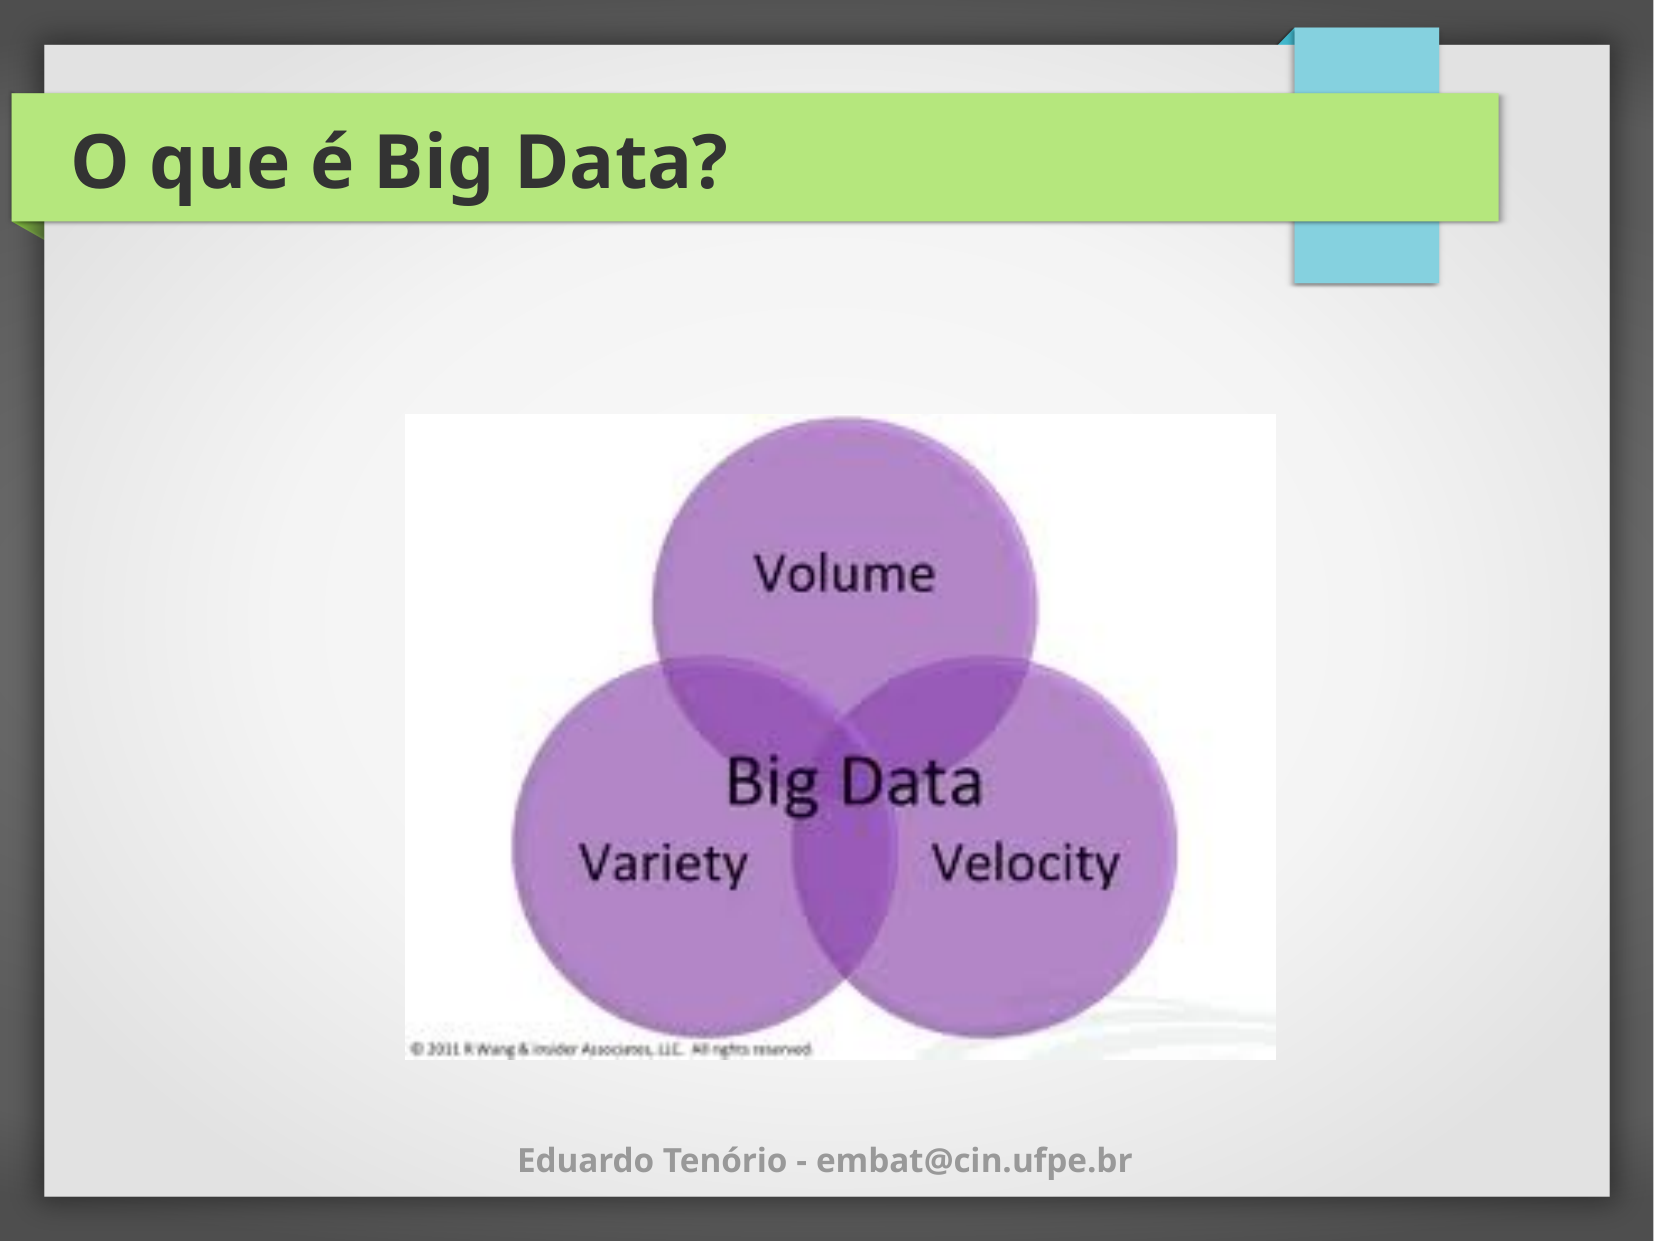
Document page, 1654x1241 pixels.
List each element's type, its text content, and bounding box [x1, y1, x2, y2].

picture [0, 0, 1654, 1241]
title O que é Big Data? [70, 97, 1229, 221]
text_box Eduardo Tenório - embat@cin.ufpe.br [45, 1130, 1606, 1201]
